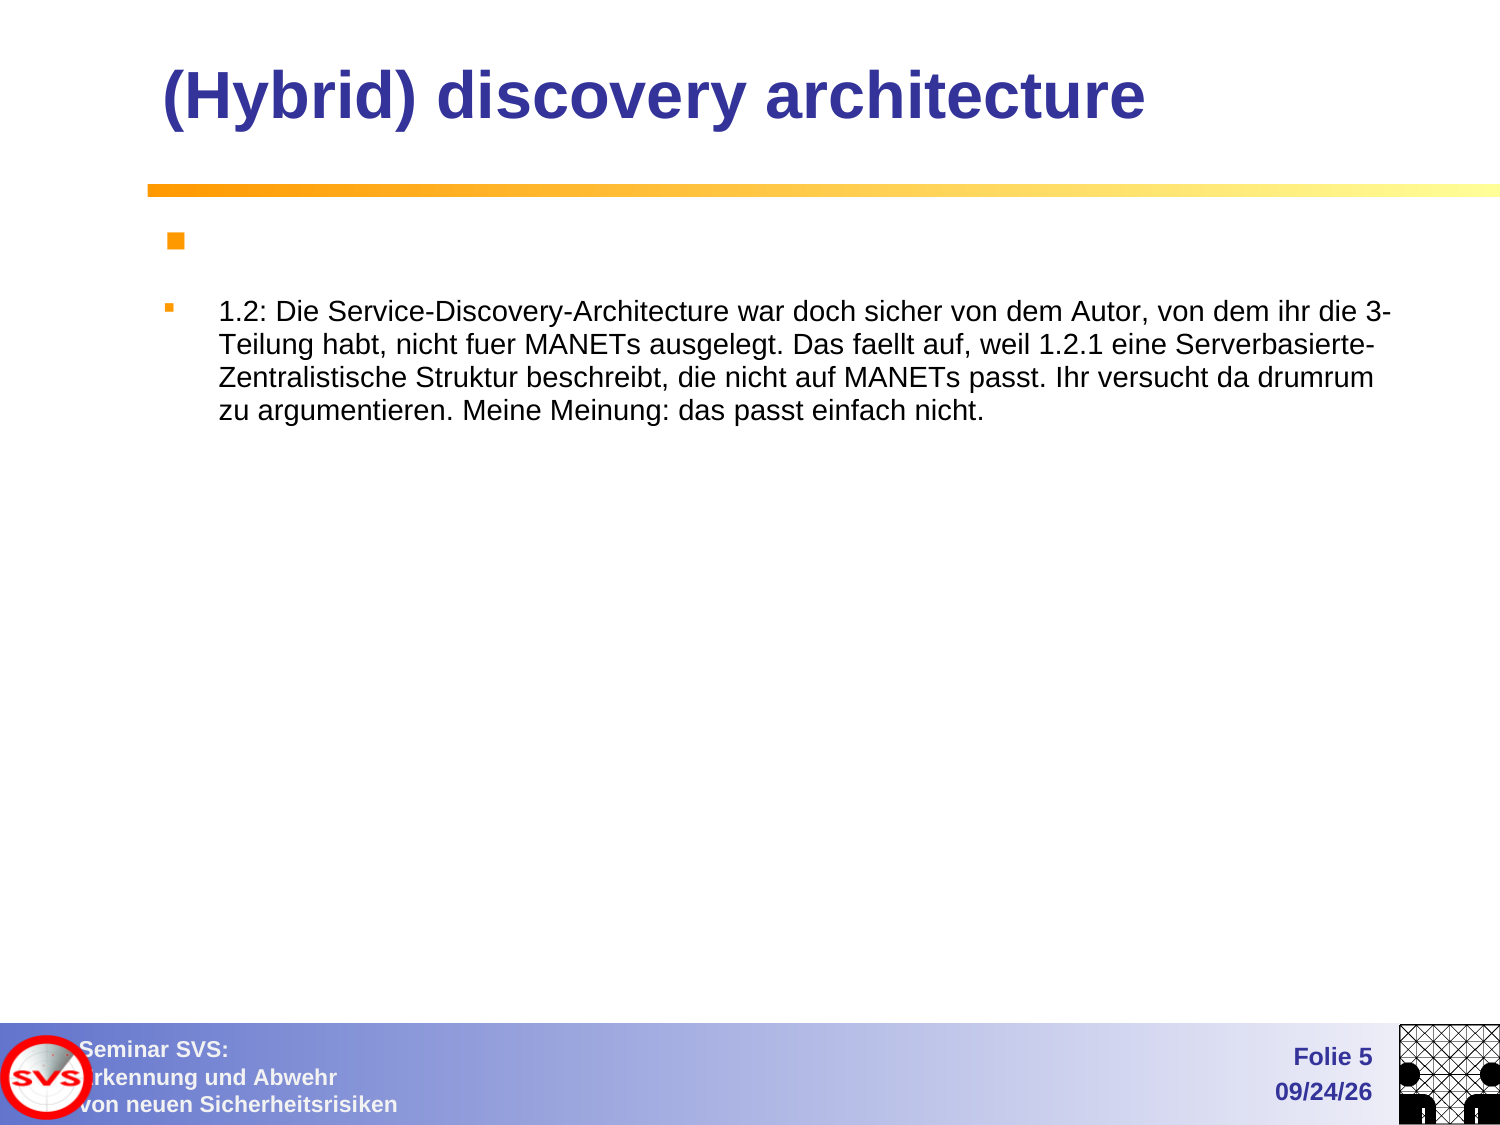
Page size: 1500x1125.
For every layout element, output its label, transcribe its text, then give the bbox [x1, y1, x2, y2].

title (Hybrid) discovery architecture [147, 18, 1427, 174]
picture [0, 1035, 93, 1120]
list 1.2: Die Service-Discovery-Architecture war doch sicher von dem Autor, von dem ihr die 3-Teilung habt, nicht fuer MANETs ausgelegt. Das faellt auf, weil 1.2.1 eine Serverbasierte-Zentralistische Struktur beschreibt, die nicht auf MANETs passt. Ihr versucht da drumrum zu argumentieren. Meine Meinung: das passt einfach nicht. [147, 208, 1426, 951]
picture [1399, 1024, 1500, 1125]
